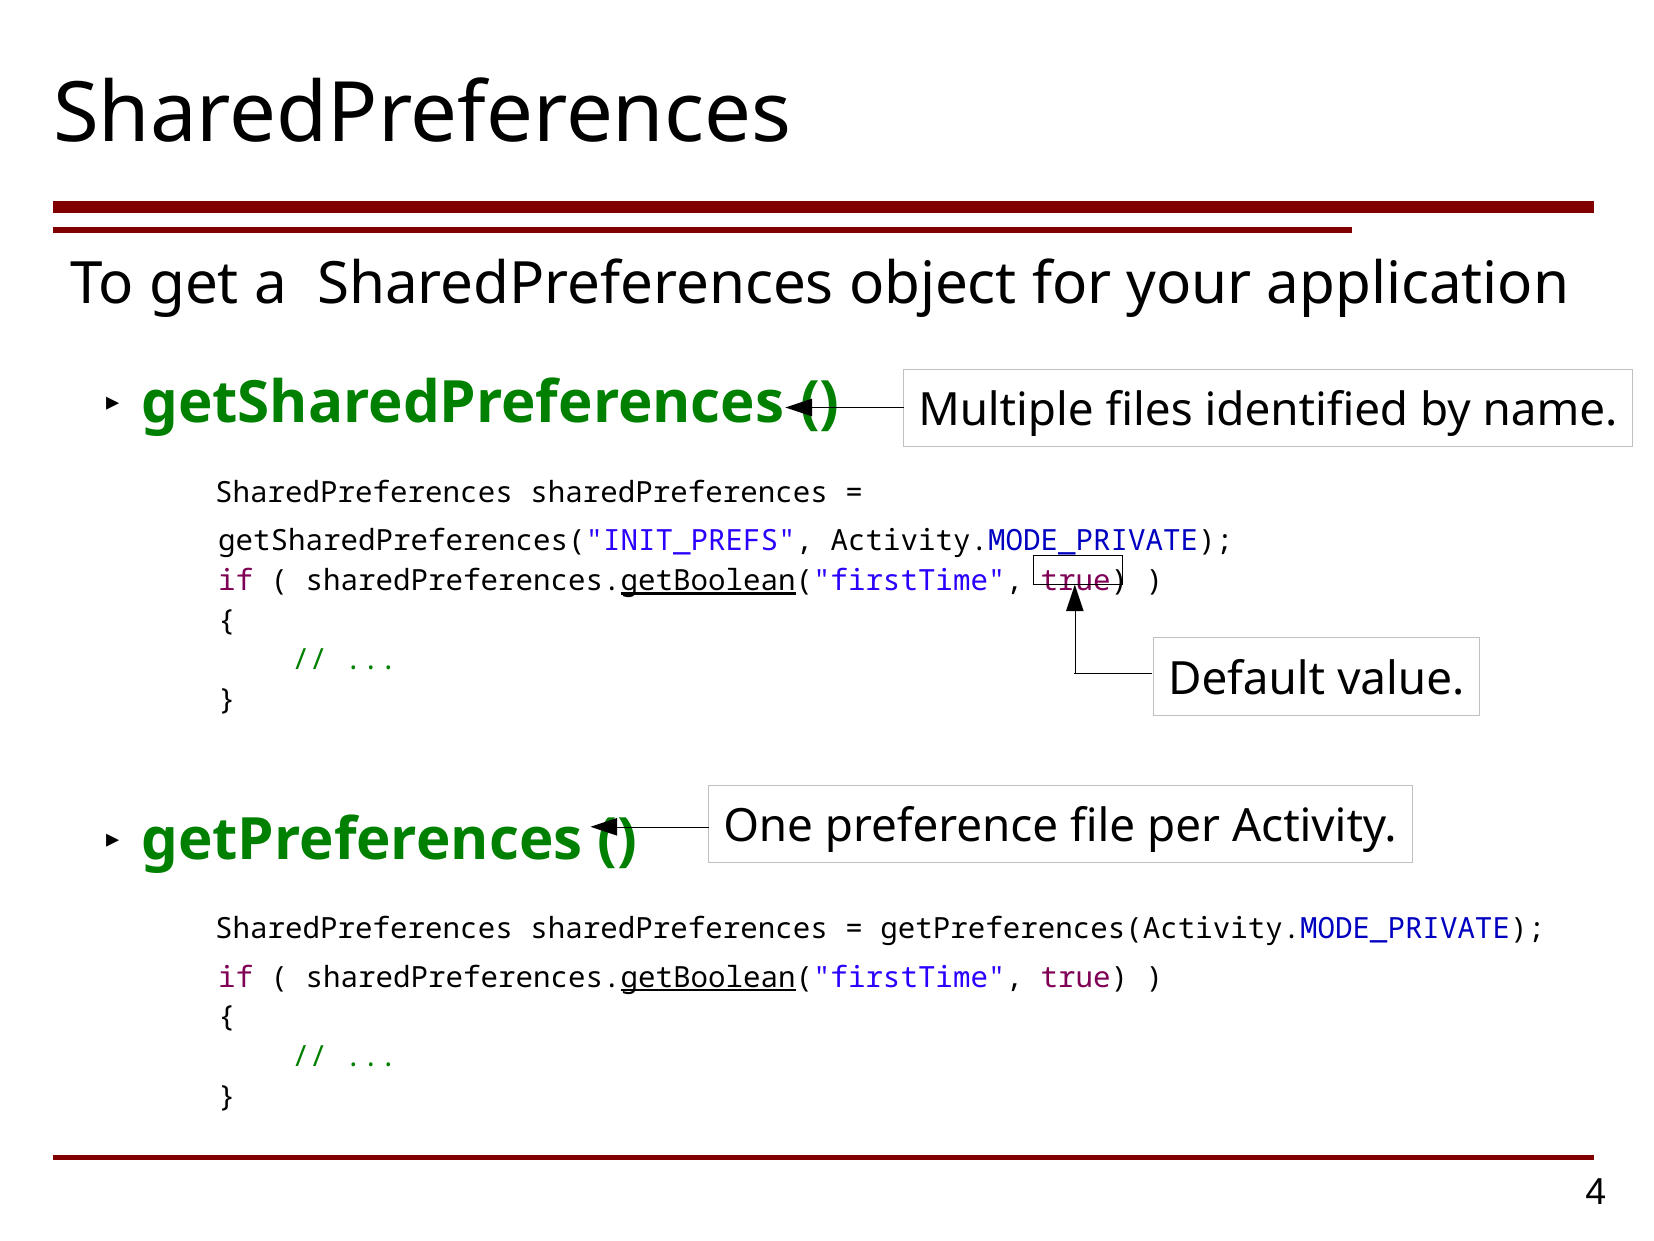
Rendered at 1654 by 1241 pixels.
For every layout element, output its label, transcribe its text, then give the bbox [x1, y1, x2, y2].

text_box Default value. [1153, 637, 1464, 715]
subtitle SharedPreferences [53, 48, 1542, 172]
text_box Multiple files identified by name. [903, 369, 1583, 446]
text_box One preference file per Activity. [708, 785, 1378, 862]
text_box <número> [35, 1163, 1654, 1221]
text_box To get a SharedPreferences object for your application getSharedPreferences () SharedPreferences sharedPreferences = getSharedPreferences("INIT_PREFS", Activity.MODE_PRIVATE); if ( sharedPreferences.getBoolean("firstTime", true) ) { // ... } getPreferences () SharedPreferences sharedPreferences = getPreferences(Activity.MODE_PRIVATE); if ( sharedPreferences.getBoolean("firstTime", true) ) { // ... } [55, 234, 1561, 1086]
